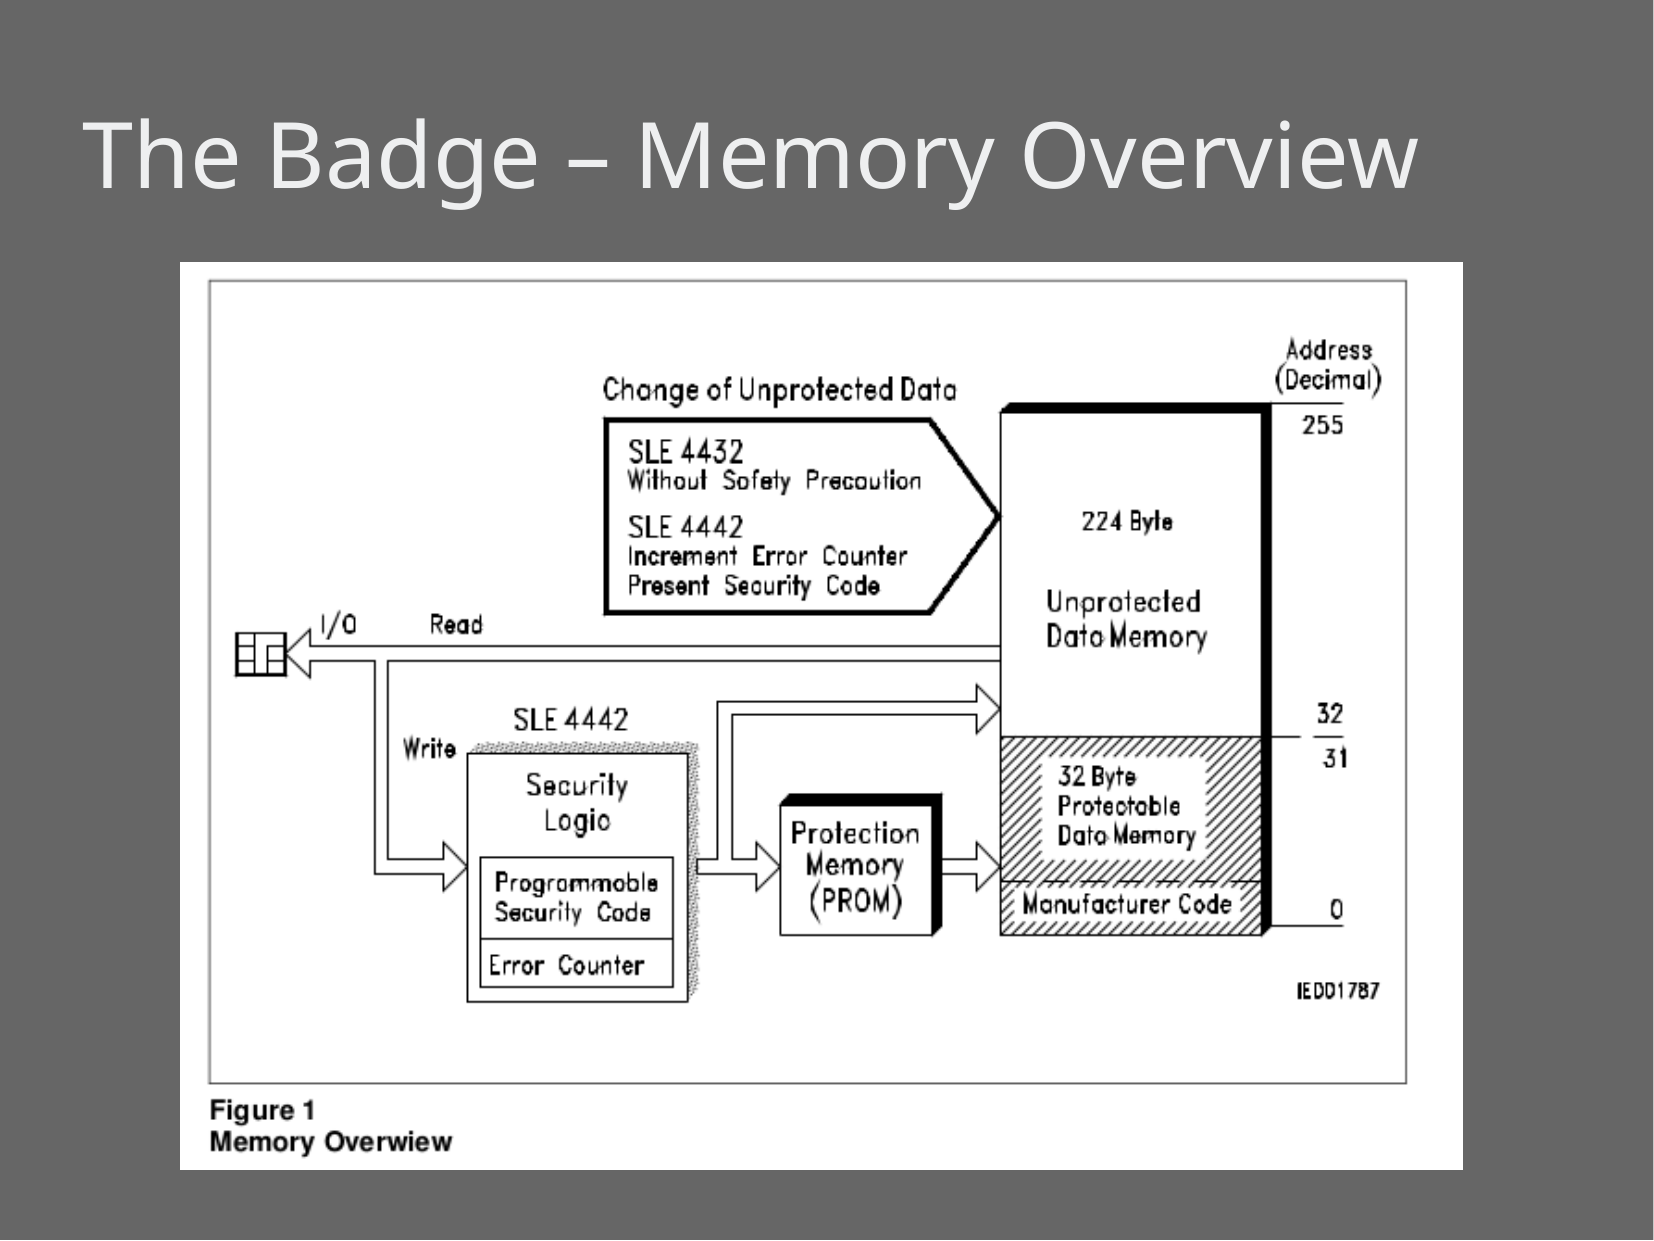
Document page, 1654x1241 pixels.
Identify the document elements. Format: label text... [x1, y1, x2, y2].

picture [180, 262, 1463, 1170]
title The Badge – Memory Overview [82, 56, 1571, 250]
